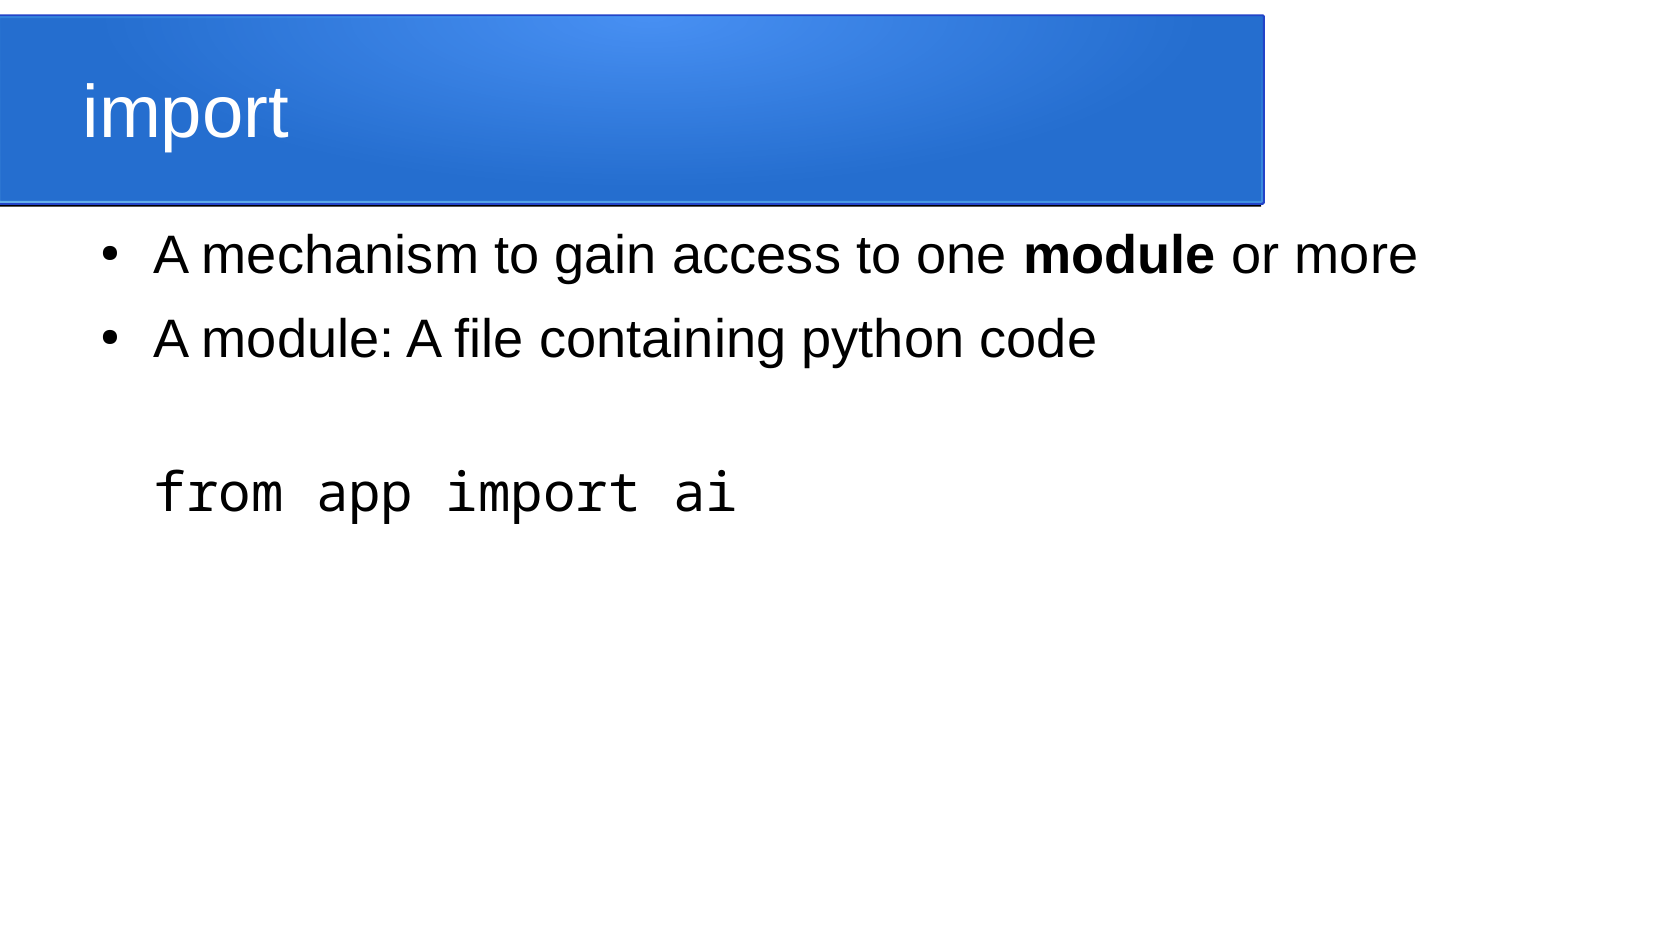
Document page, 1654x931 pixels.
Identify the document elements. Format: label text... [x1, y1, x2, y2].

list A mechanism to gain access to one module or more A module: A file containing python code from app import ai [82, 224, 1571, 764]
title import [82, 35, 1235, 189]
